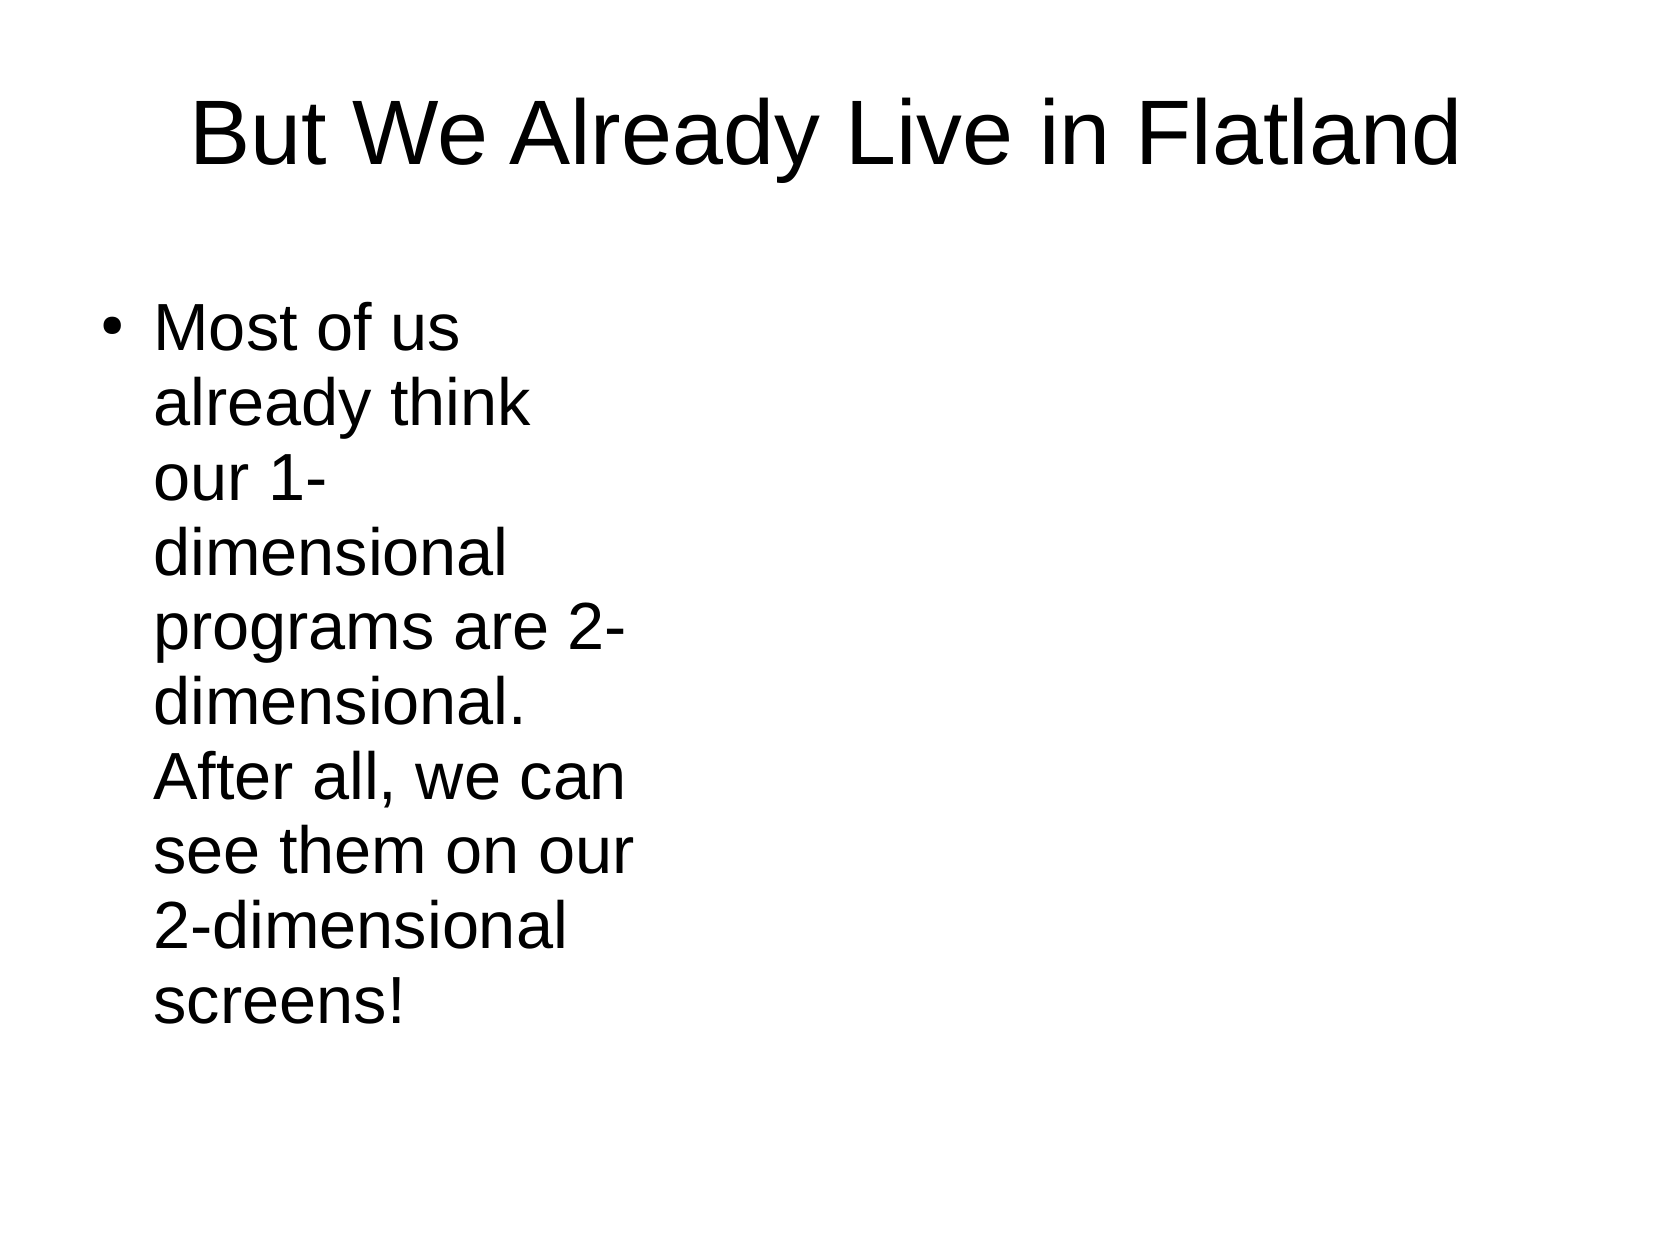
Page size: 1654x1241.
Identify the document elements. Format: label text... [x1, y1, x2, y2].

title But We Already Live in Flatland [82, 49, 1571, 217]
list Most of us already think our 1-dimensional programs are 2-dimensional. After all, we can see them on our 2-dimensional screens! [82, 290, 646, 1109]
